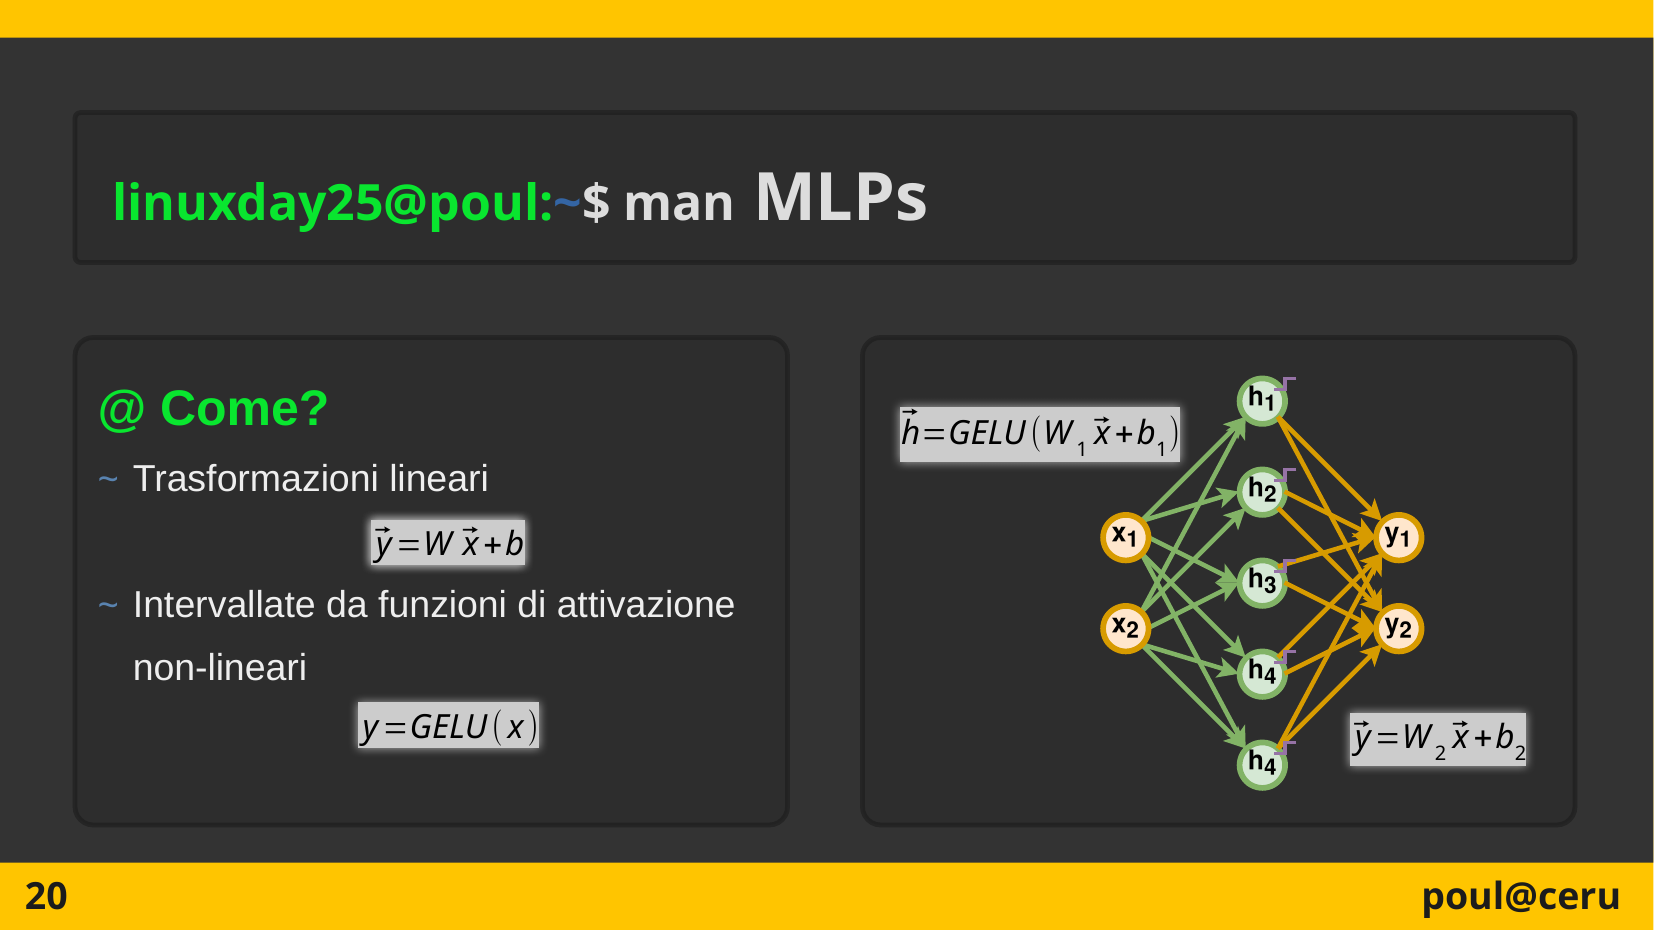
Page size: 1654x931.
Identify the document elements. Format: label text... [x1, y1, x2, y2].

picture [1099, 375, 1426, 792]
chart [371, 519, 525, 565]
title linuxday25@poul:~$ man MLPs [112, 144, 1538, 231]
chart [357, 702, 539, 748]
text_box <number> [10, 862, 638, 931]
chart [1350, 713, 1527, 767]
text_box poul@ceru [975, 862, 1637, 931]
text_box [0, 37, 1654, 863]
text_box @ Come? Trasformazioni lineari Intervallate da funzioni di attivazione non-lineari [75, 337, 788, 826]
chart [900, 407, 1181, 462]
